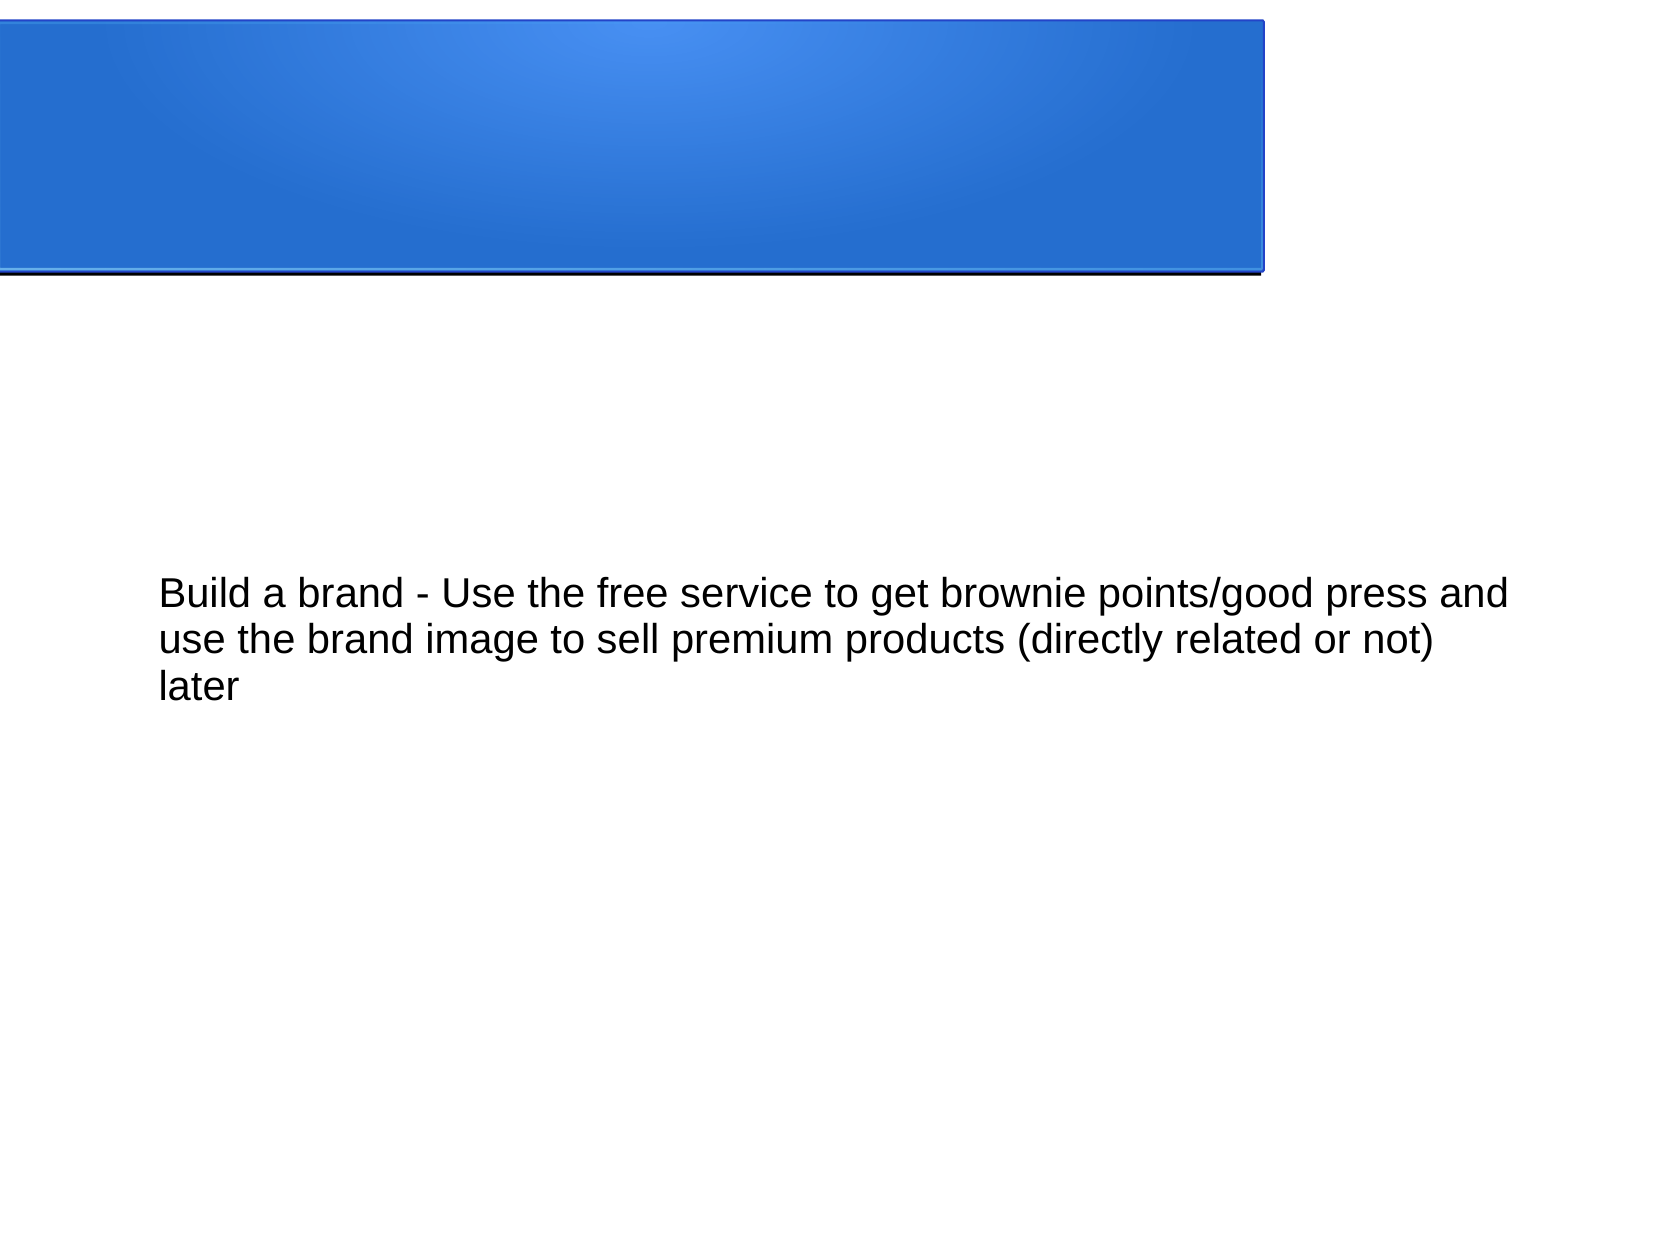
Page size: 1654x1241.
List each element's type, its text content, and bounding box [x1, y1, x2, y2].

text_box Build a brand - Use the free service to get brownie points/good press and use the brand image to sell premium products (directly related or not) later [143, 562, 1530, 719]
